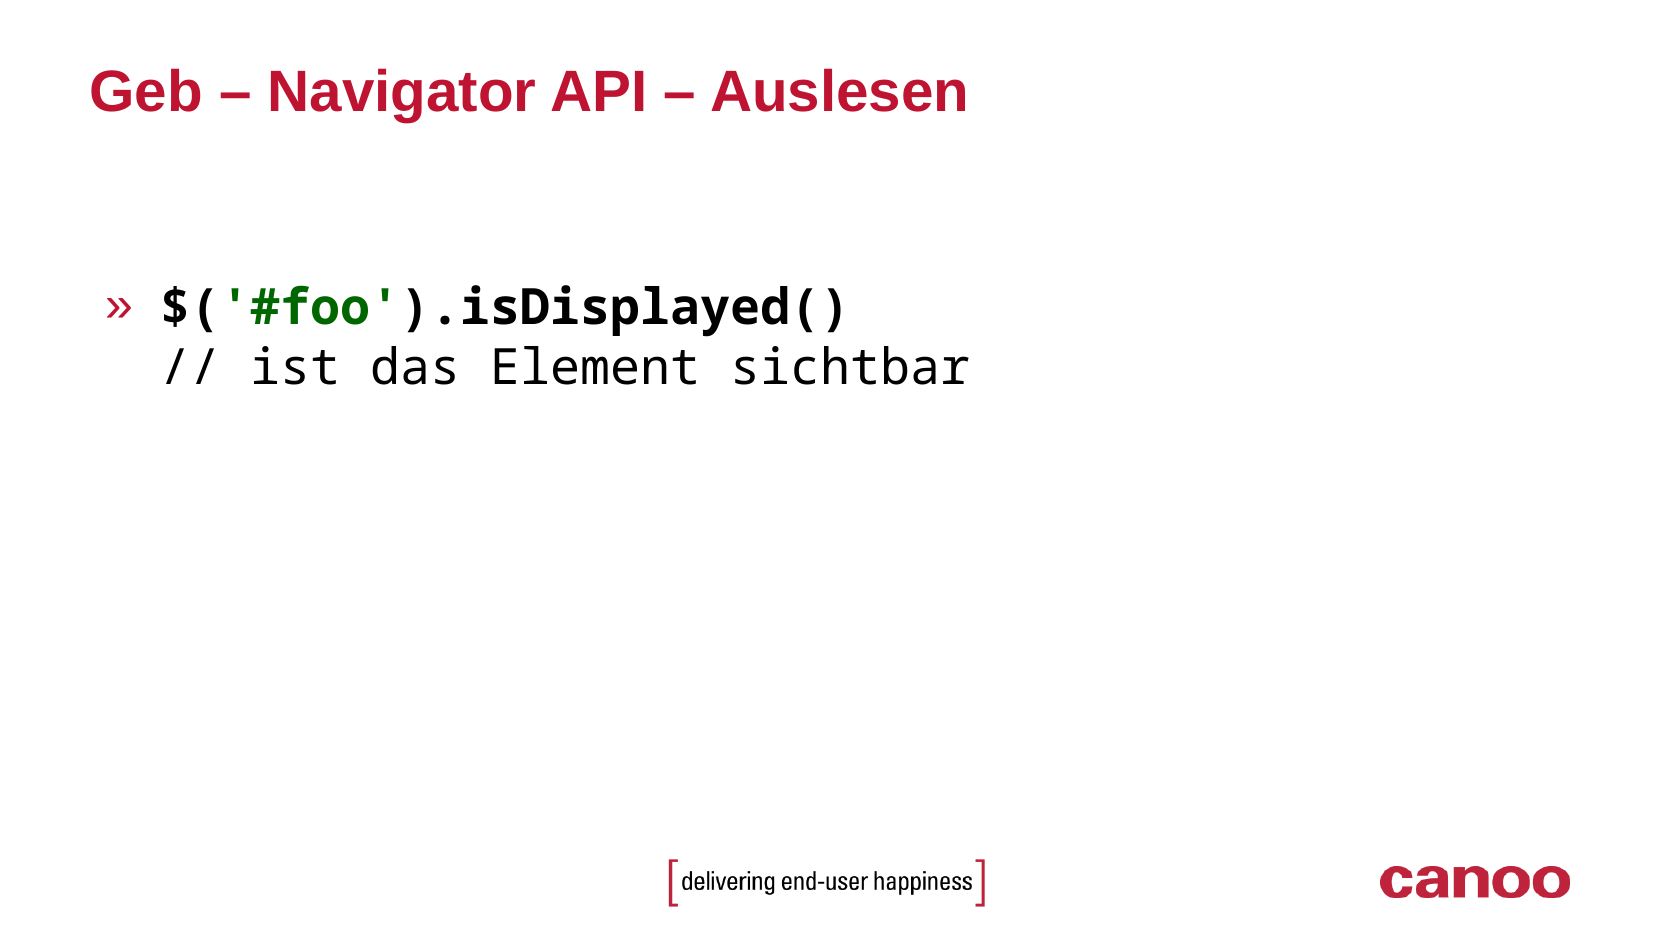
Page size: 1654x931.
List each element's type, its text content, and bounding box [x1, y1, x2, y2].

title Geb – Navigator API – Auslesen [75, 45, 1591, 136]
picture [1380, 866, 1570, 898]
list $('#foo').isDisplayed() // ist das Element sichtbar [90, 266, 1591, 614]
picture [662, 855, 991, 910]
